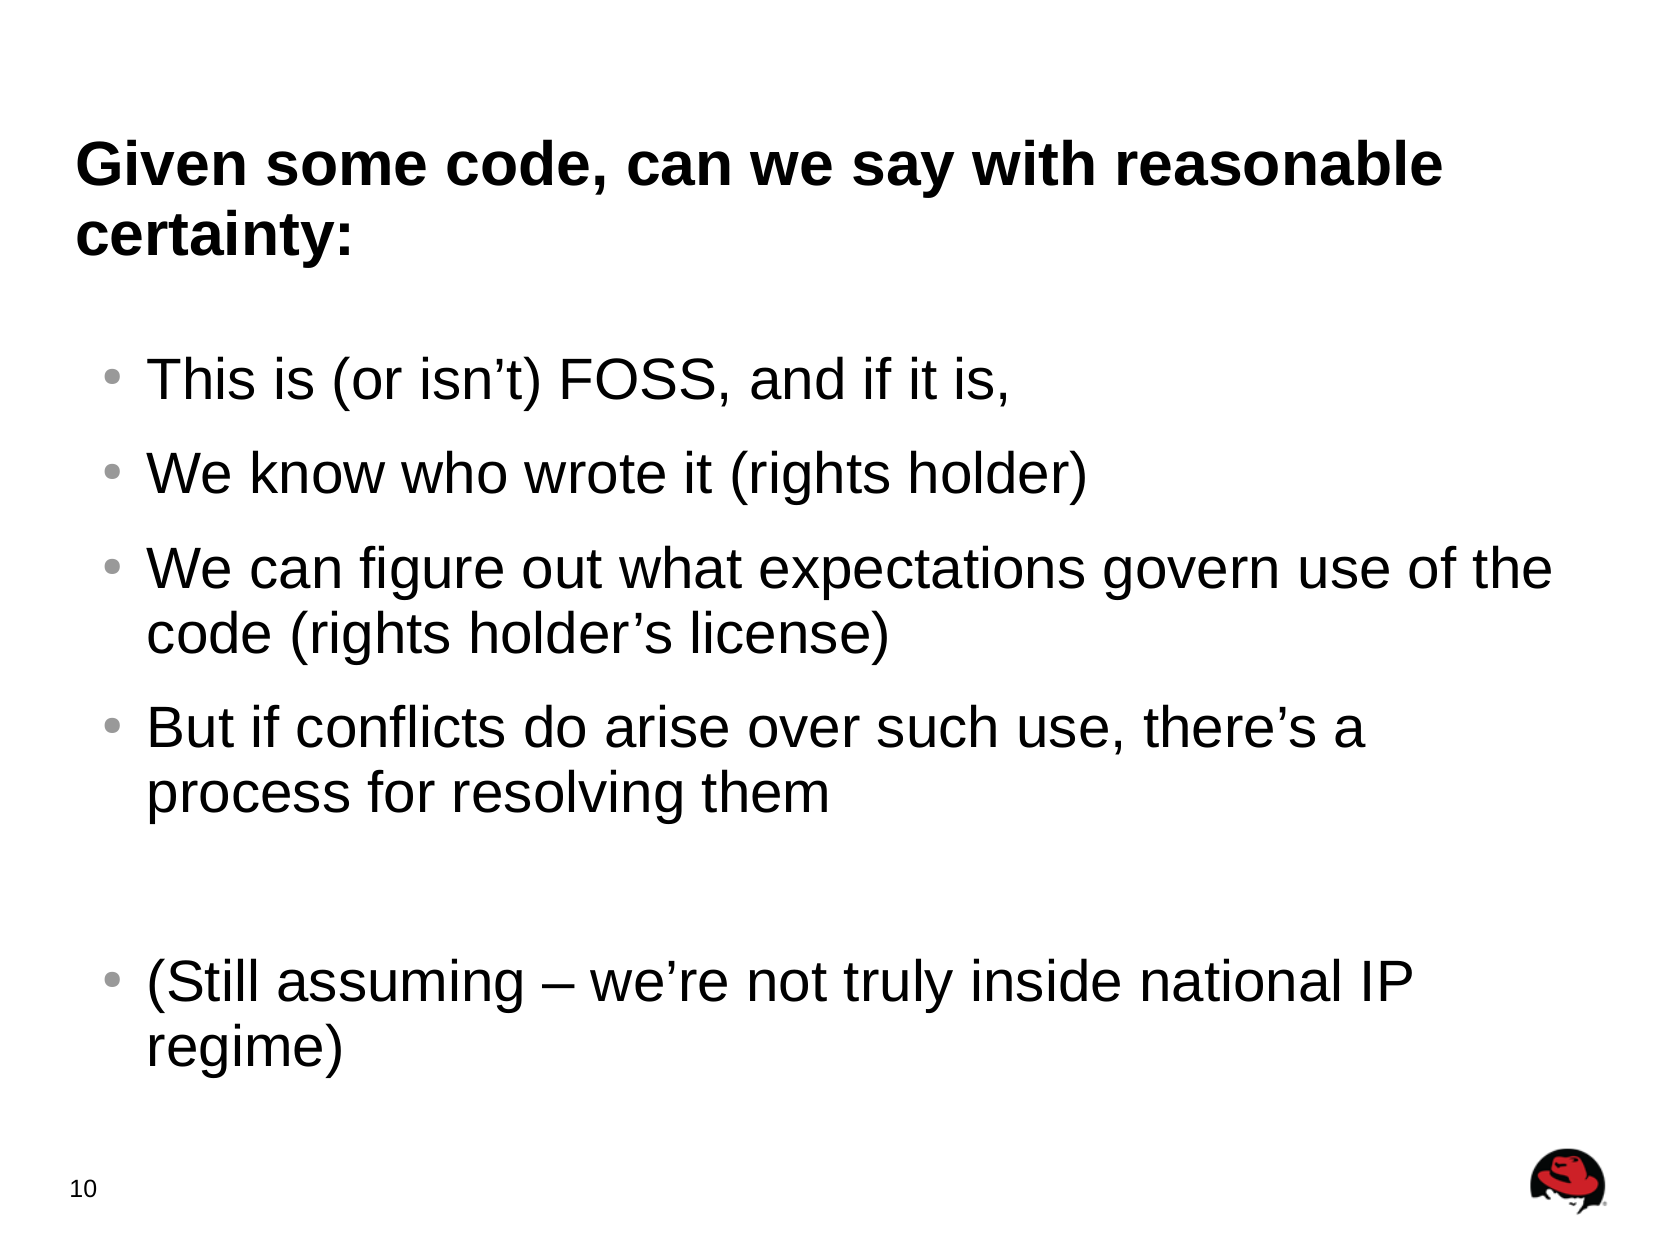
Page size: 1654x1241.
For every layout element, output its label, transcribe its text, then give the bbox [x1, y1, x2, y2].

picture [1529, 1146, 1613, 1224]
list This is (or isn’t) FOSS, and if it is, We know who wrote it (rights holder) We can figure out what expectations govern use of the code (rights holder’s license) But if conflicts do arise over such use, there’s a process for resolving them (Still assuming – we’re not truly inside national IP regime) [86, 346, 1576, 1126]
title Given some code, can we say with reasonable certainty: [75, 112, 1564, 286]
